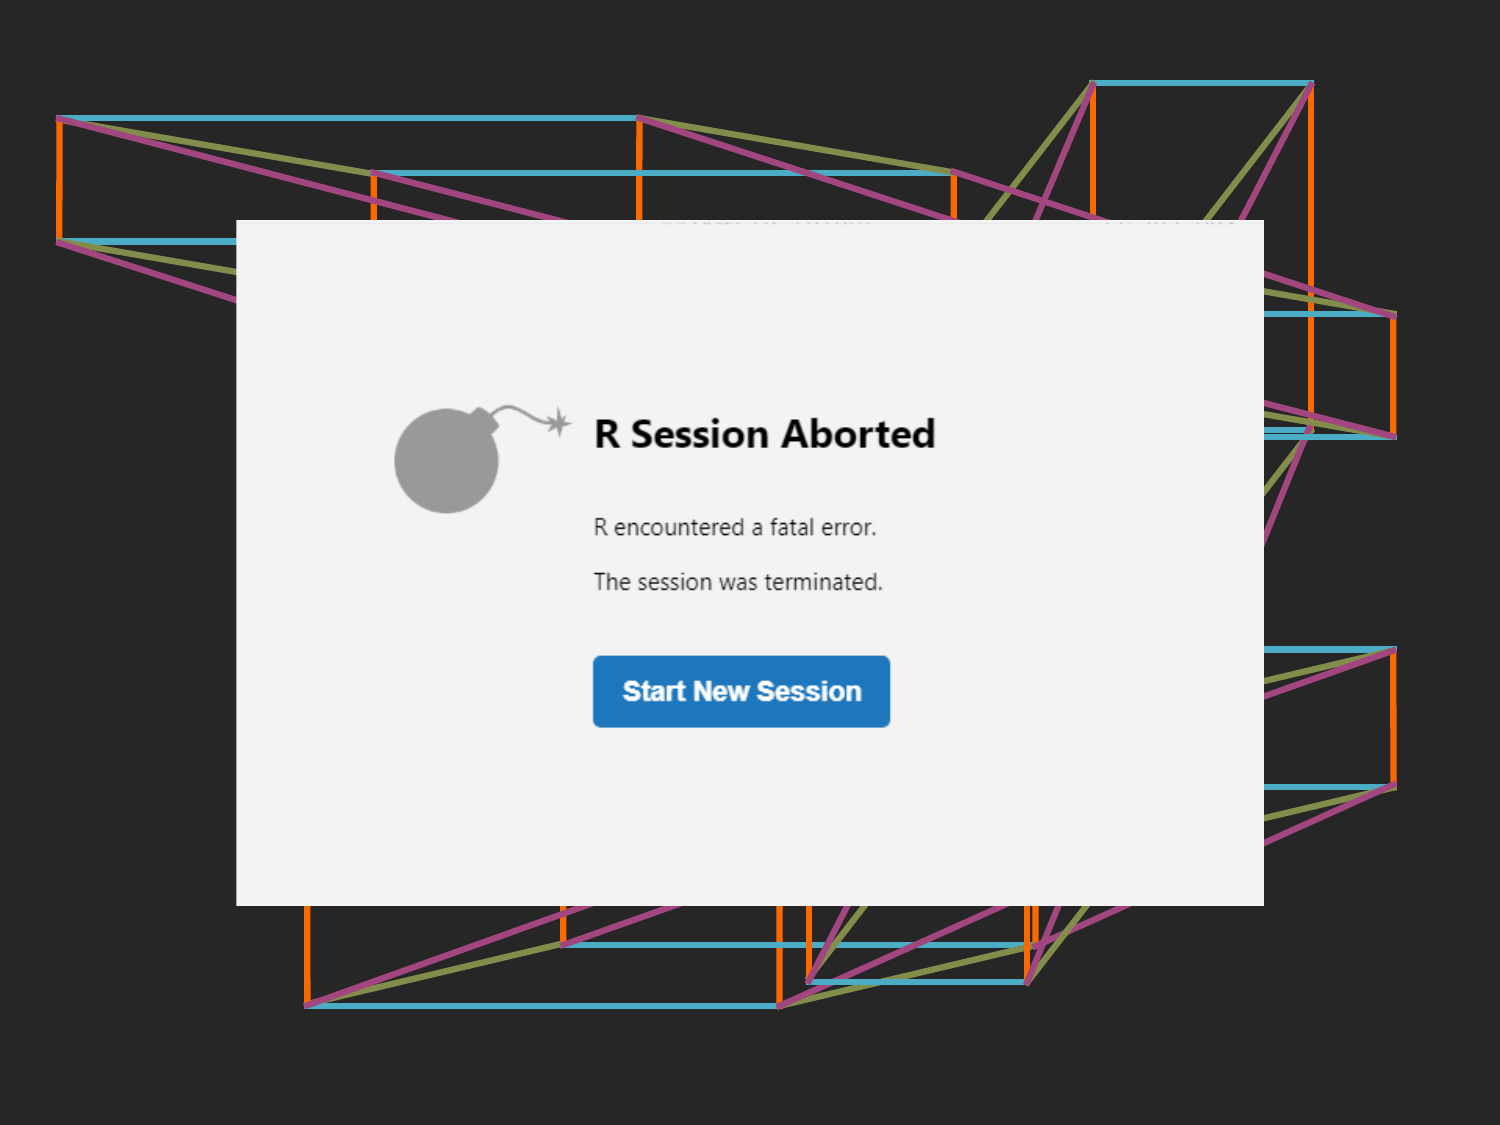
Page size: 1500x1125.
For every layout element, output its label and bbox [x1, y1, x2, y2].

picture [236, 220, 1264, 906]
